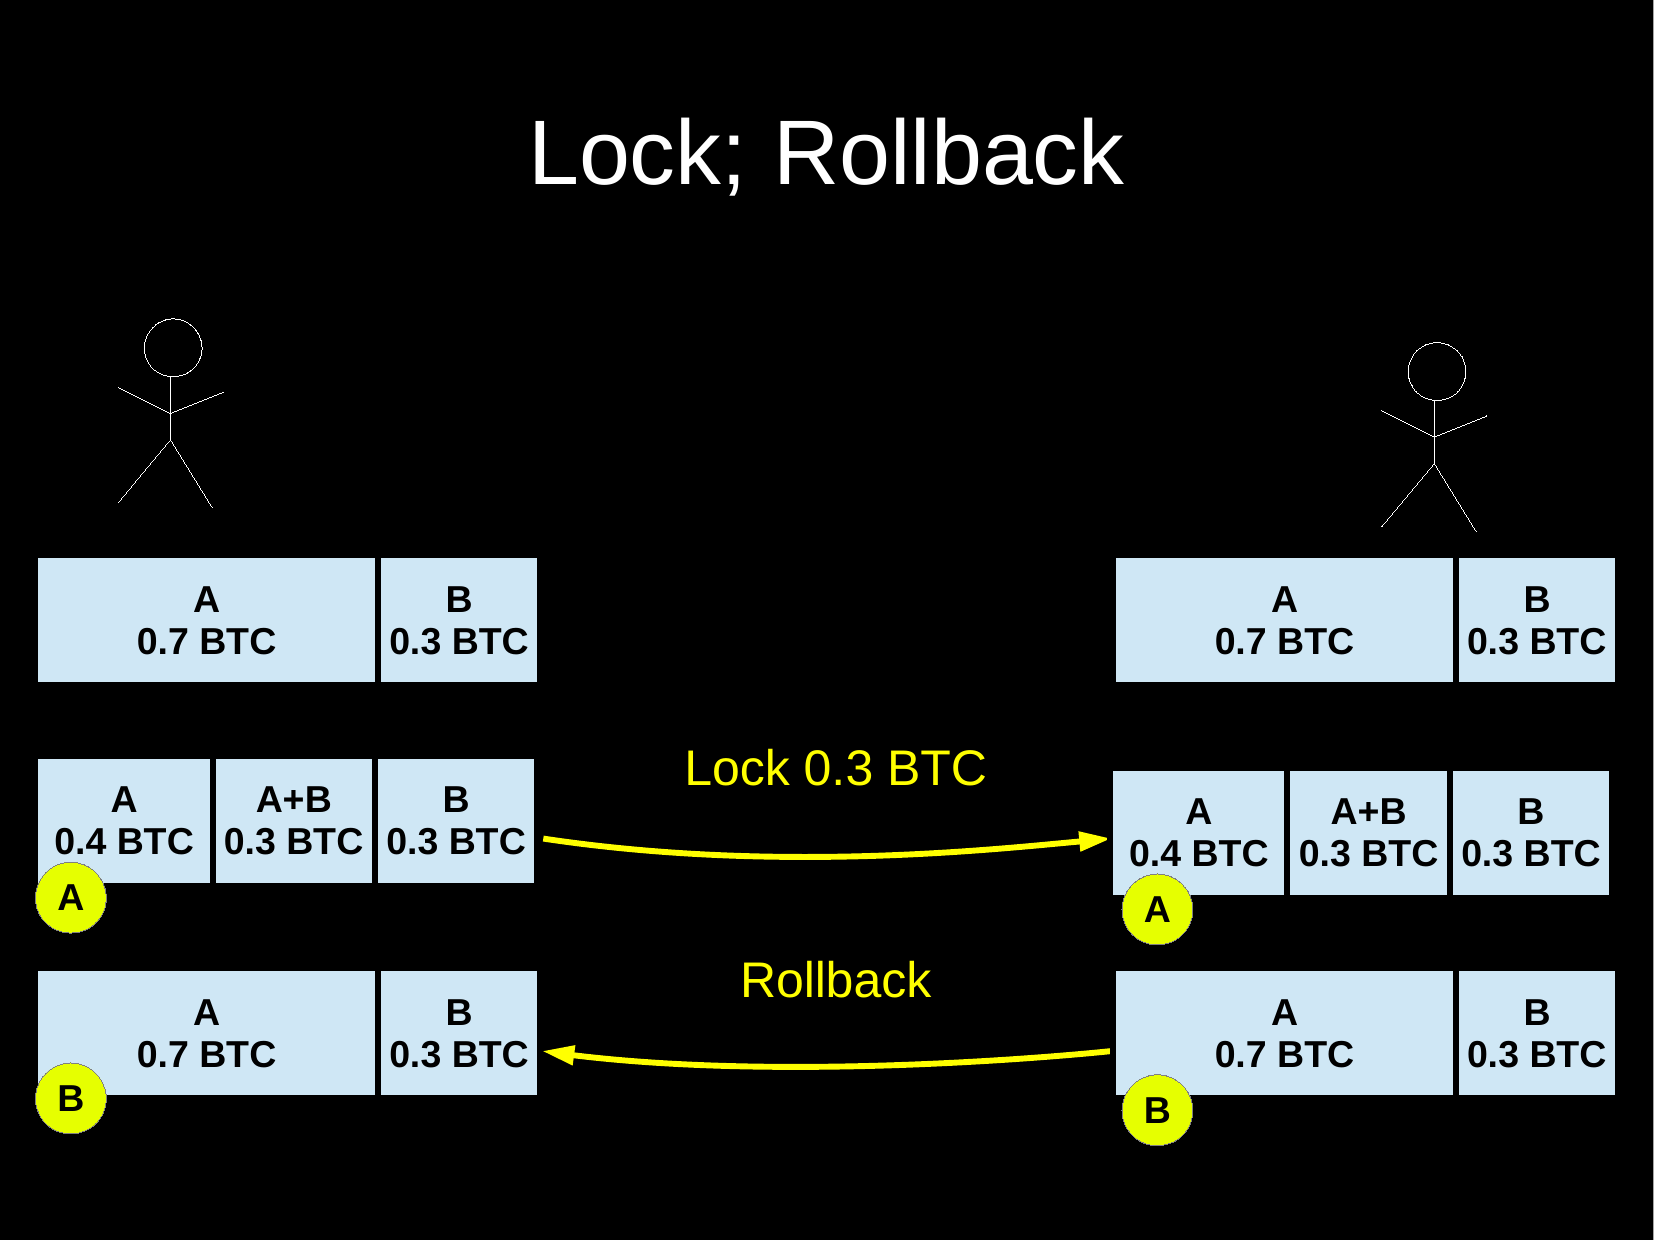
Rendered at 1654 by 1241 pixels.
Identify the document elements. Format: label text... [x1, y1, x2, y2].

text_box A [35, 862, 107, 934]
text_box A [1121, 873, 1193, 945]
text_box B 0.3 BTC [377, 555, 541, 686]
text_box B [1121, 1074, 1193, 1146]
text_box A 0.7 BTC [1113, 968, 1455, 1099]
text_box Rollback [640, 944, 1031, 1016]
text_box A+B 0.3 BTC [1287, 767, 1450, 898]
text_box B 0.3 BTC [1450, 767, 1613, 898]
text_box A 0.7 BTC [1113, 555, 1455, 686]
text_box A 0.7 BTC [35, 968, 377, 1099]
title Lock; Rollback [82, 49, 1571, 257]
text_box Lock 0.3 BTC [640, 732, 1031, 803]
text_box A+B 0.3 BTC [212, 755, 376, 886]
text_box B 0.3 BTC [377, 968, 541, 1099]
text_box A 0.4 BTC [35, 755, 212, 886]
text_box B [35, 1062, 107, 1134]
text_box B 0.3 BTC [1455, 555, 1619, 686]
text_box B 0.3 BTC [1455, 968, 1619, 1099]
text_box A 0.7 BTC [35, 555, 377, 686]
text_box A 0.4 BTC [1110, 767, 1287, 898]
text_box B 0.3 BTC [376, 755, 538, 886]
